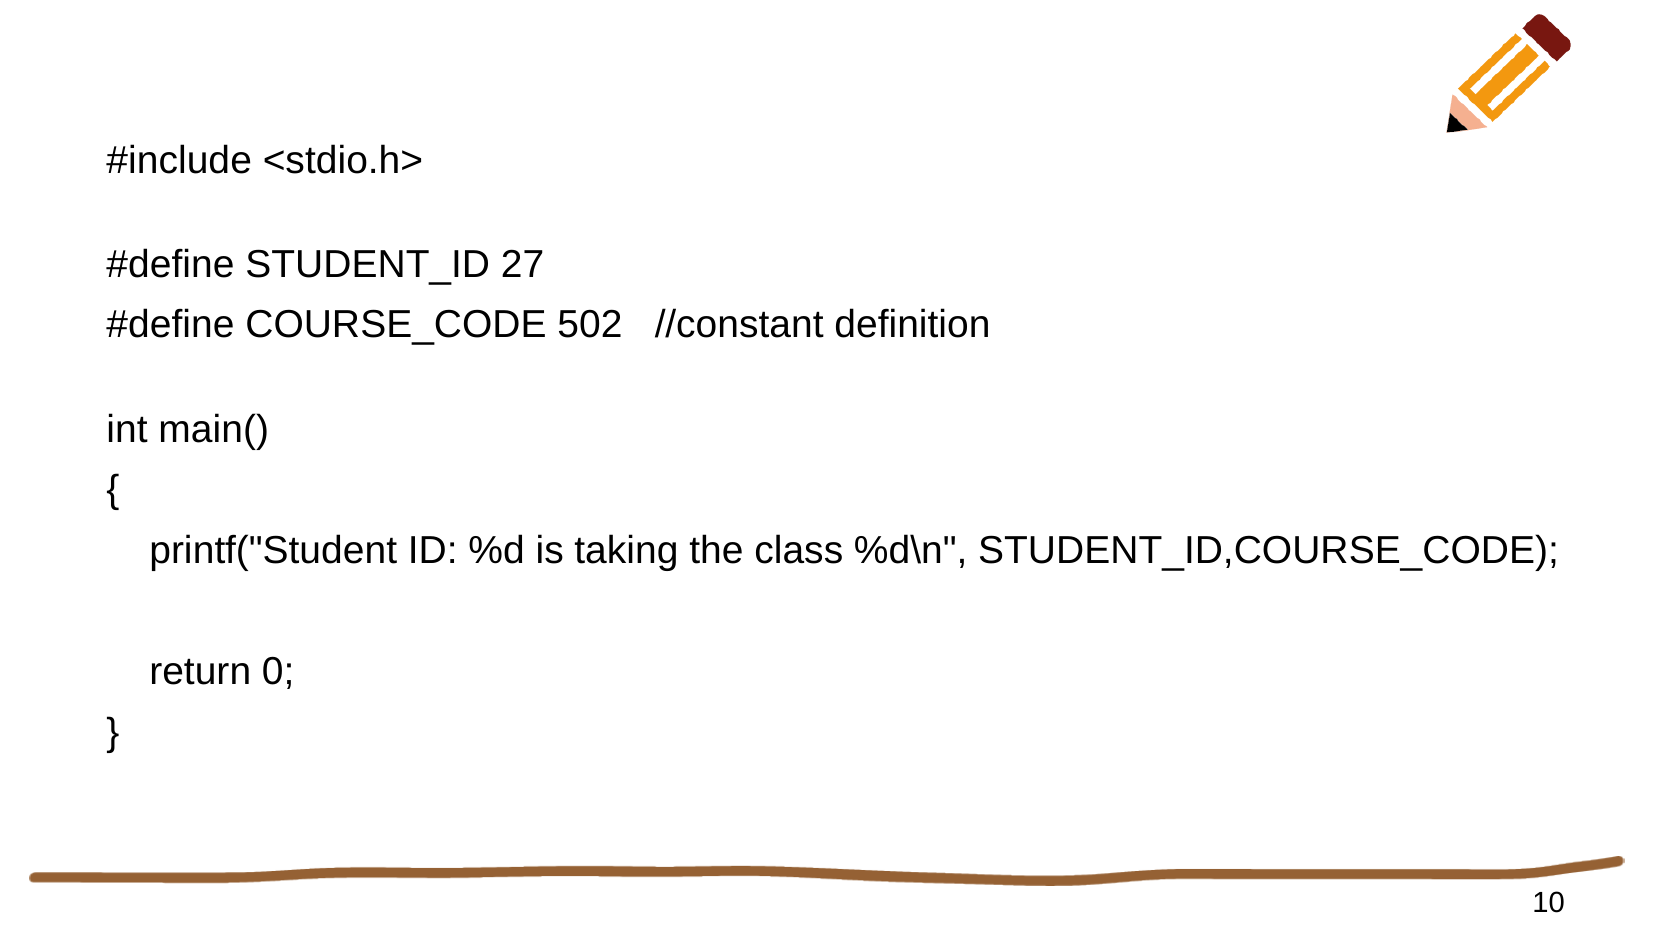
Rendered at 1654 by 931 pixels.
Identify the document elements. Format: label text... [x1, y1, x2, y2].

picture [1446, 14, 1571, 133]
picture [29, 856, 1625, 886]
list #include <stdio.h> #define STUDENT_ID 27 #define COURSE_CODE 502 //constant definition int main() { printf("Student ID: %d is taking the class %d\n", STUDENT_ID,COURSE_CODE); return 0; } [51, 137, 1576, 788]
